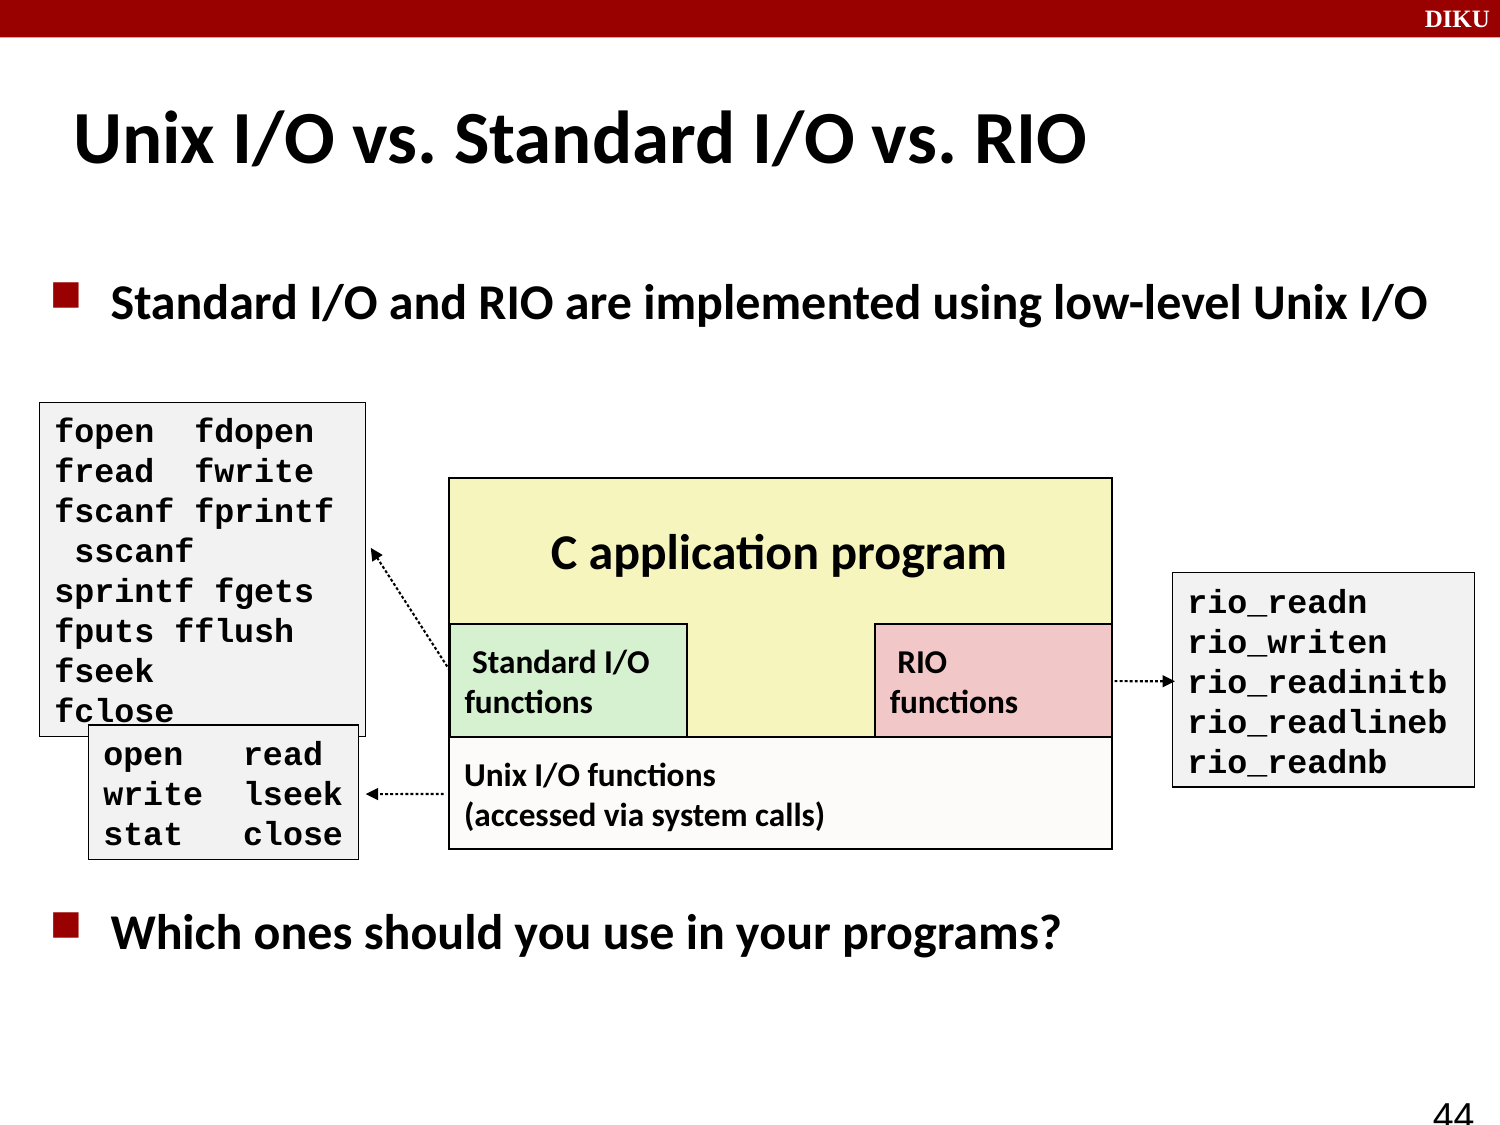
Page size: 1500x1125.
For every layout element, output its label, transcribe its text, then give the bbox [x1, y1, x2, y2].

text_box Standard I/O functions [449, 624, 688, 737]
text_box C application program [536, 512, 1023, 588]
text_box [449, 477, 1113, 736]
text_box open read write lseek stat close [88, 725, 359, 860]
text_box rio_readn rio_writen rio_readinitb rio_readlineb rio_readnb [1172, 572, 1475, 788]
text_box Unix I/O functions (accessed via system calls) [449, 736, 1113, 850]
text_box fopen fdopen fread fwrite fscanf fprintf sscanf sprintf fgets fputs fflush fseek fclose [39, 402, 366, 737]
text_box Unix I/O vs. Standard I/O vs. RIO [58, 71, 1304, 197]
text_box RIO functions [875, 624, 1113, 737]
text_box Standard I/O and RIO are implemented using low-level Unix I/O Which ones should you use in your programs? [39, 262, 1475, 1063]
